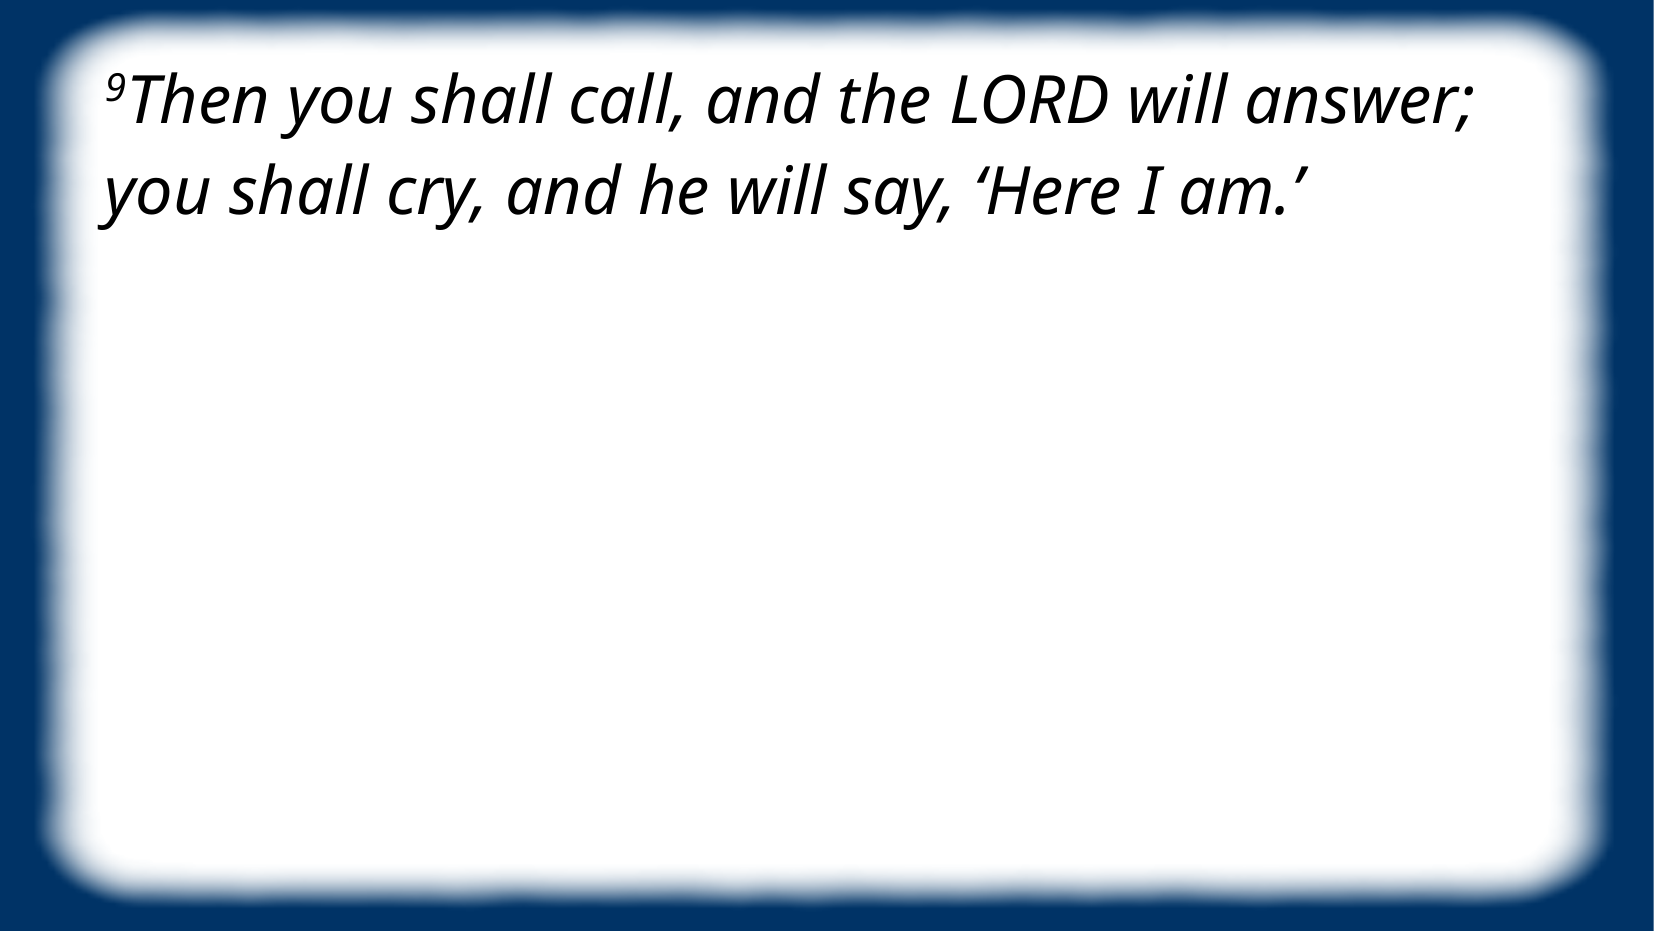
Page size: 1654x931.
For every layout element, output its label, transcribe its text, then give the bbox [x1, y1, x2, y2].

picture [0, 0, 1654, 931]
text_box 9Then you shall call, and the LORD will answer; you shall cry, and he will say, ‘Here I am.’ [90, 45, 1561, 271]
